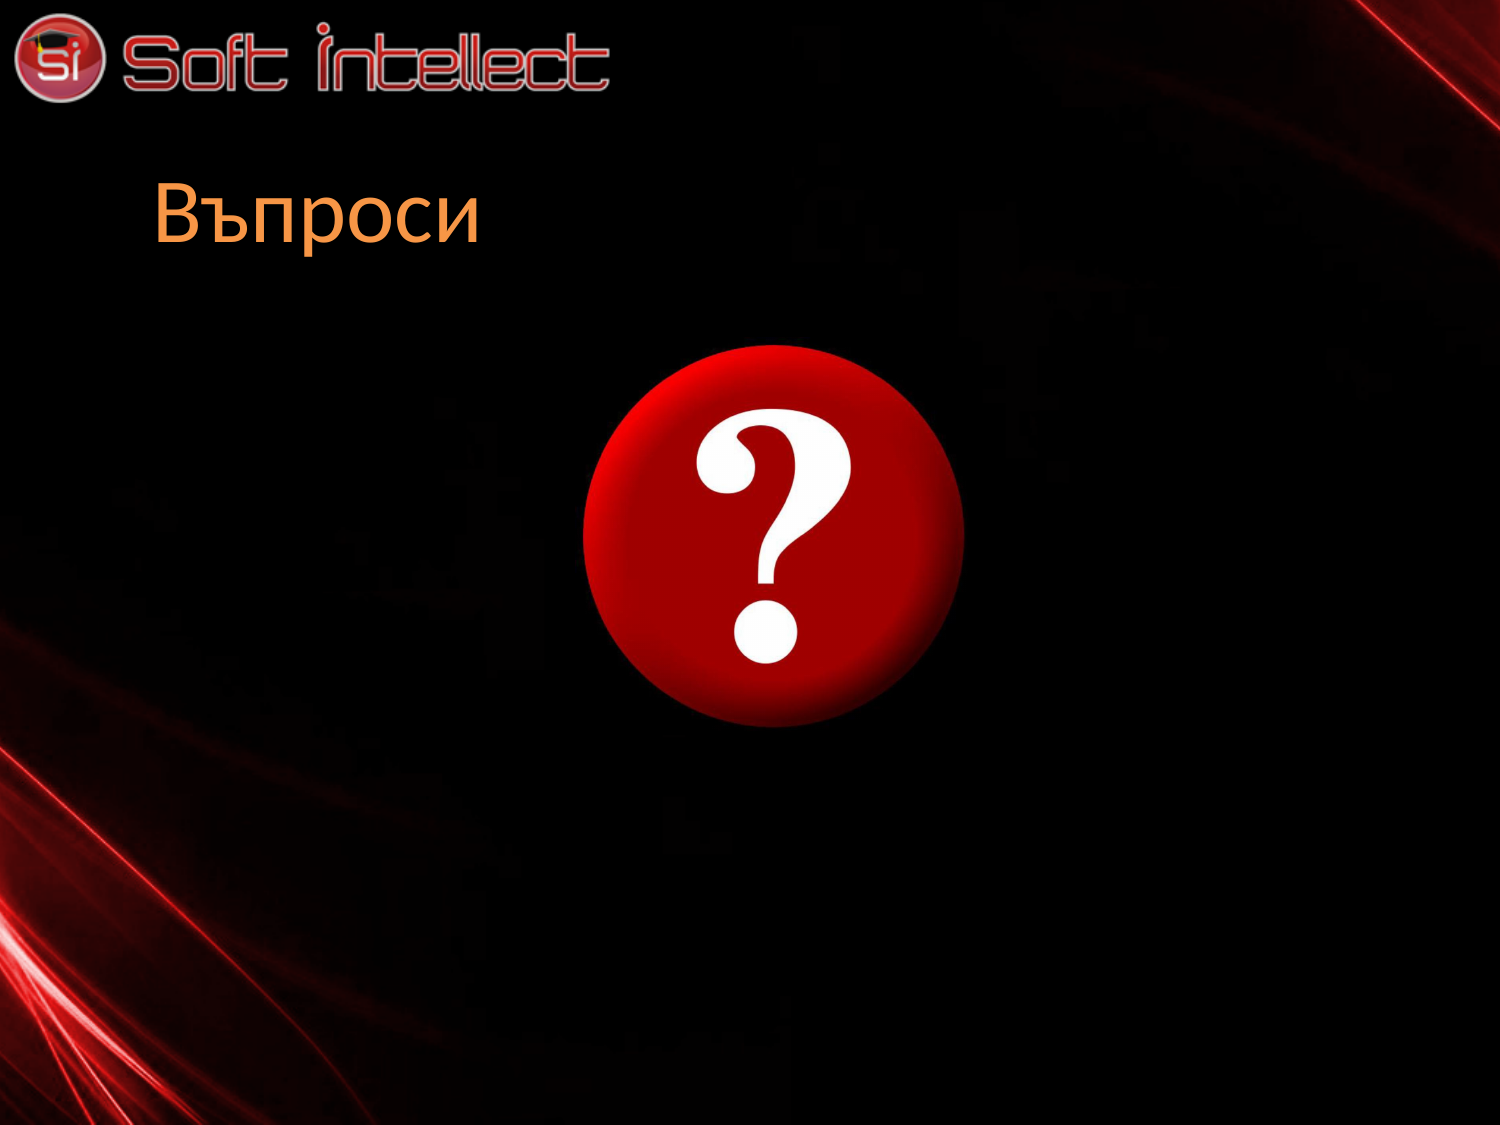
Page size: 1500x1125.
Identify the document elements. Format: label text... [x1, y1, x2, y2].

text_box Въпроси [137, 112, 1488, 300]
picture [0, 0, 1500, 1125]
